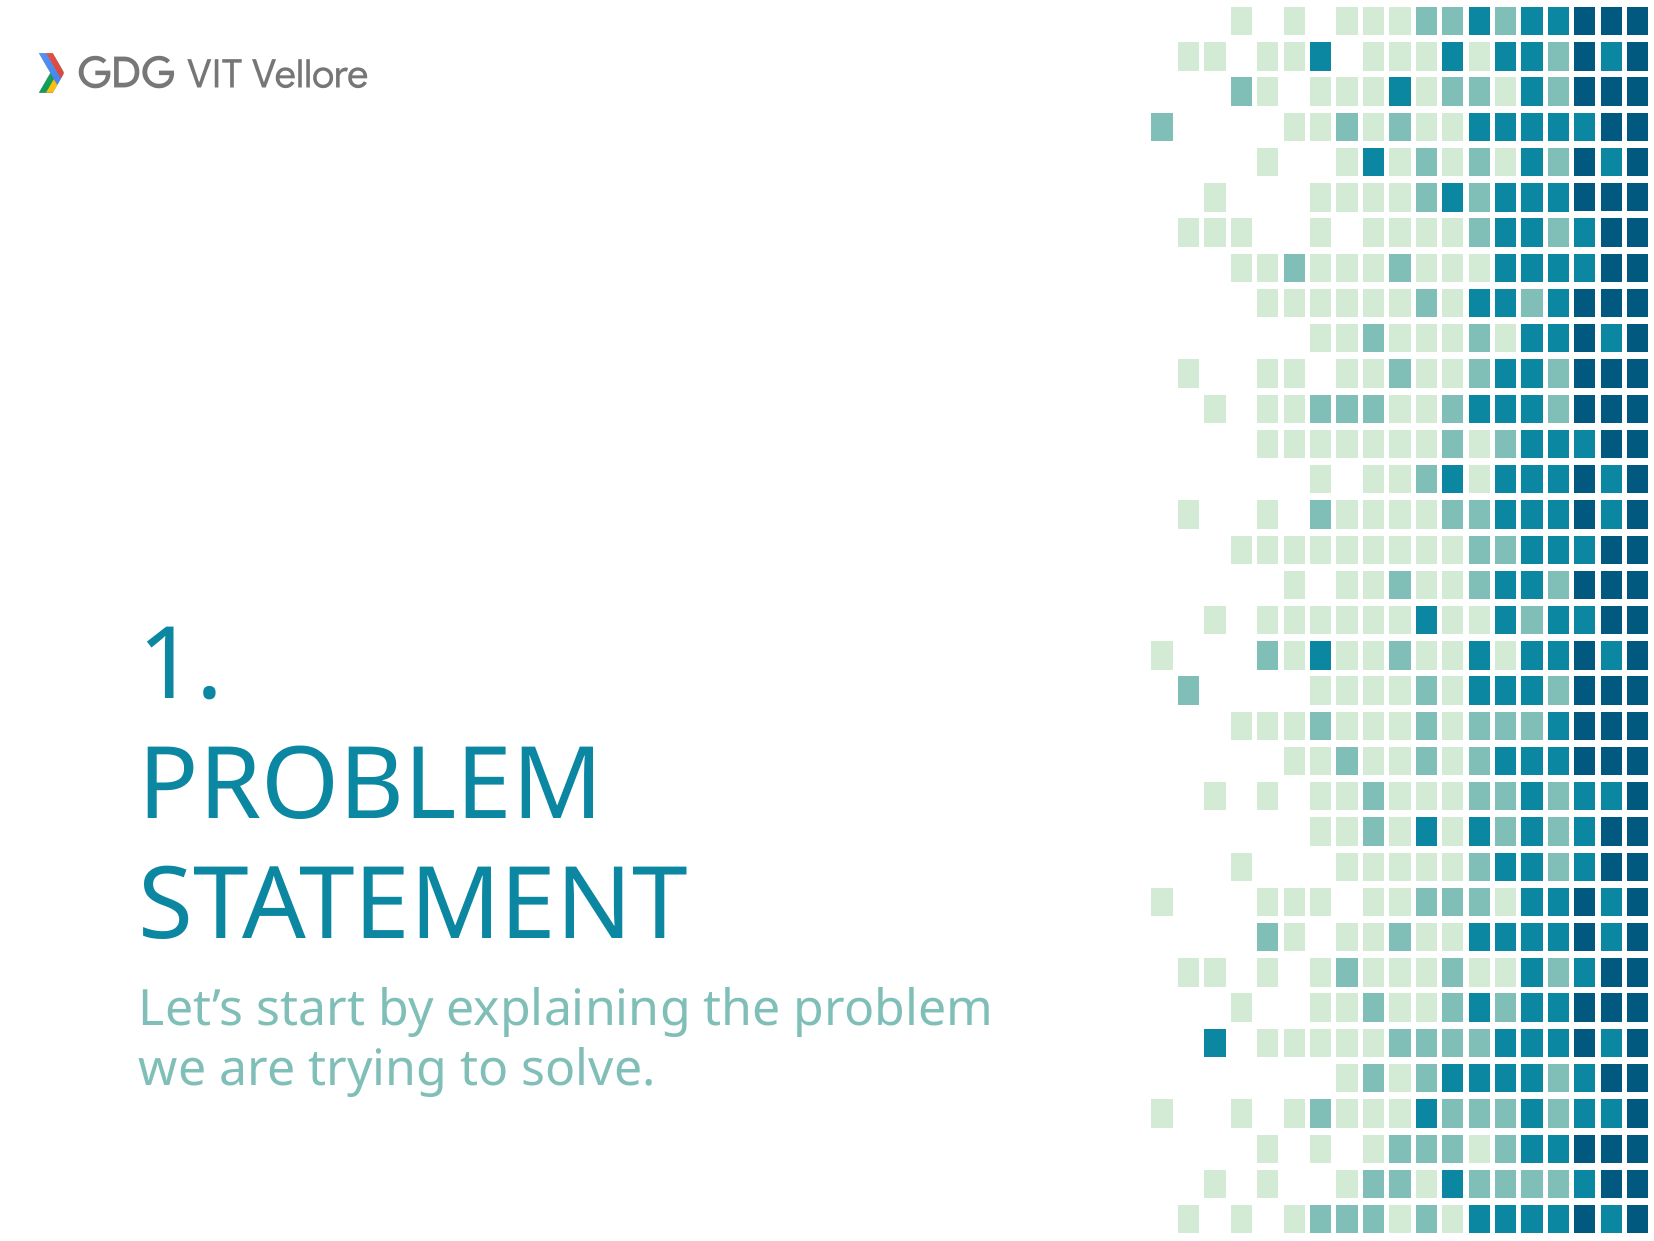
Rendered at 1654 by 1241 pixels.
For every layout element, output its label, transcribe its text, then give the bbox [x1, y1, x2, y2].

title 1. PROBLEM STATEMENT [124, 694, 1077, 960]
subtitle Let’s start by explaining the problem we are trying to solve. [124, 960, 1077, 1150]
picture [0, 3, 408, 142]
